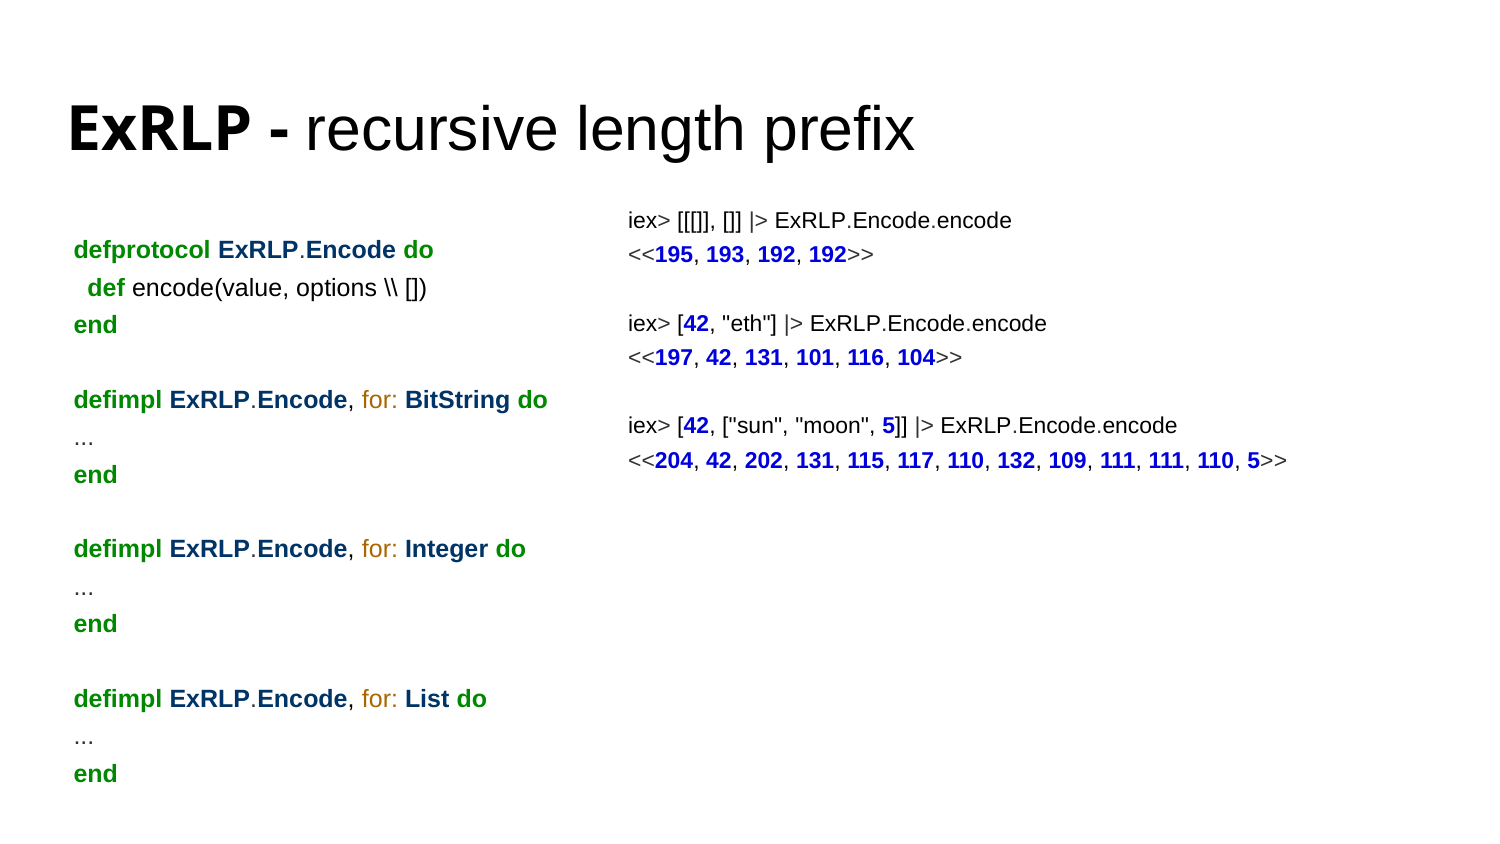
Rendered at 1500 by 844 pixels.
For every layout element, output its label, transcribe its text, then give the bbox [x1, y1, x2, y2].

text_box iex> [[[]], []] |> ExRLP.Encode.encode <<195, 193, 192, 192>> iex> [42, "eth"] |> ExRLP.Encode.encode <<197, 42, 131, 101, 116, 104>> iex> [42, ["sun", "moon", 5]] |> ExRLP.Encode.encode <<204, 42, 202, 131, 115, 117, 110, 132, 109, 111, 111, 110, 5>> [613, 183, 1391, 816]
title ExRLP - recursive length prefix [51, 72, 1449, 129]
text_box defprotocol ExRLP.Encode do def encode(value, options \\ []) end defimpl ExRLP.Encode, for: BitString do ... end defimpl ExRLP.Encode, for: Integer do ... end defimpl ExRLP.Encode, for: List do ... end [43, 200, 659, 844]
